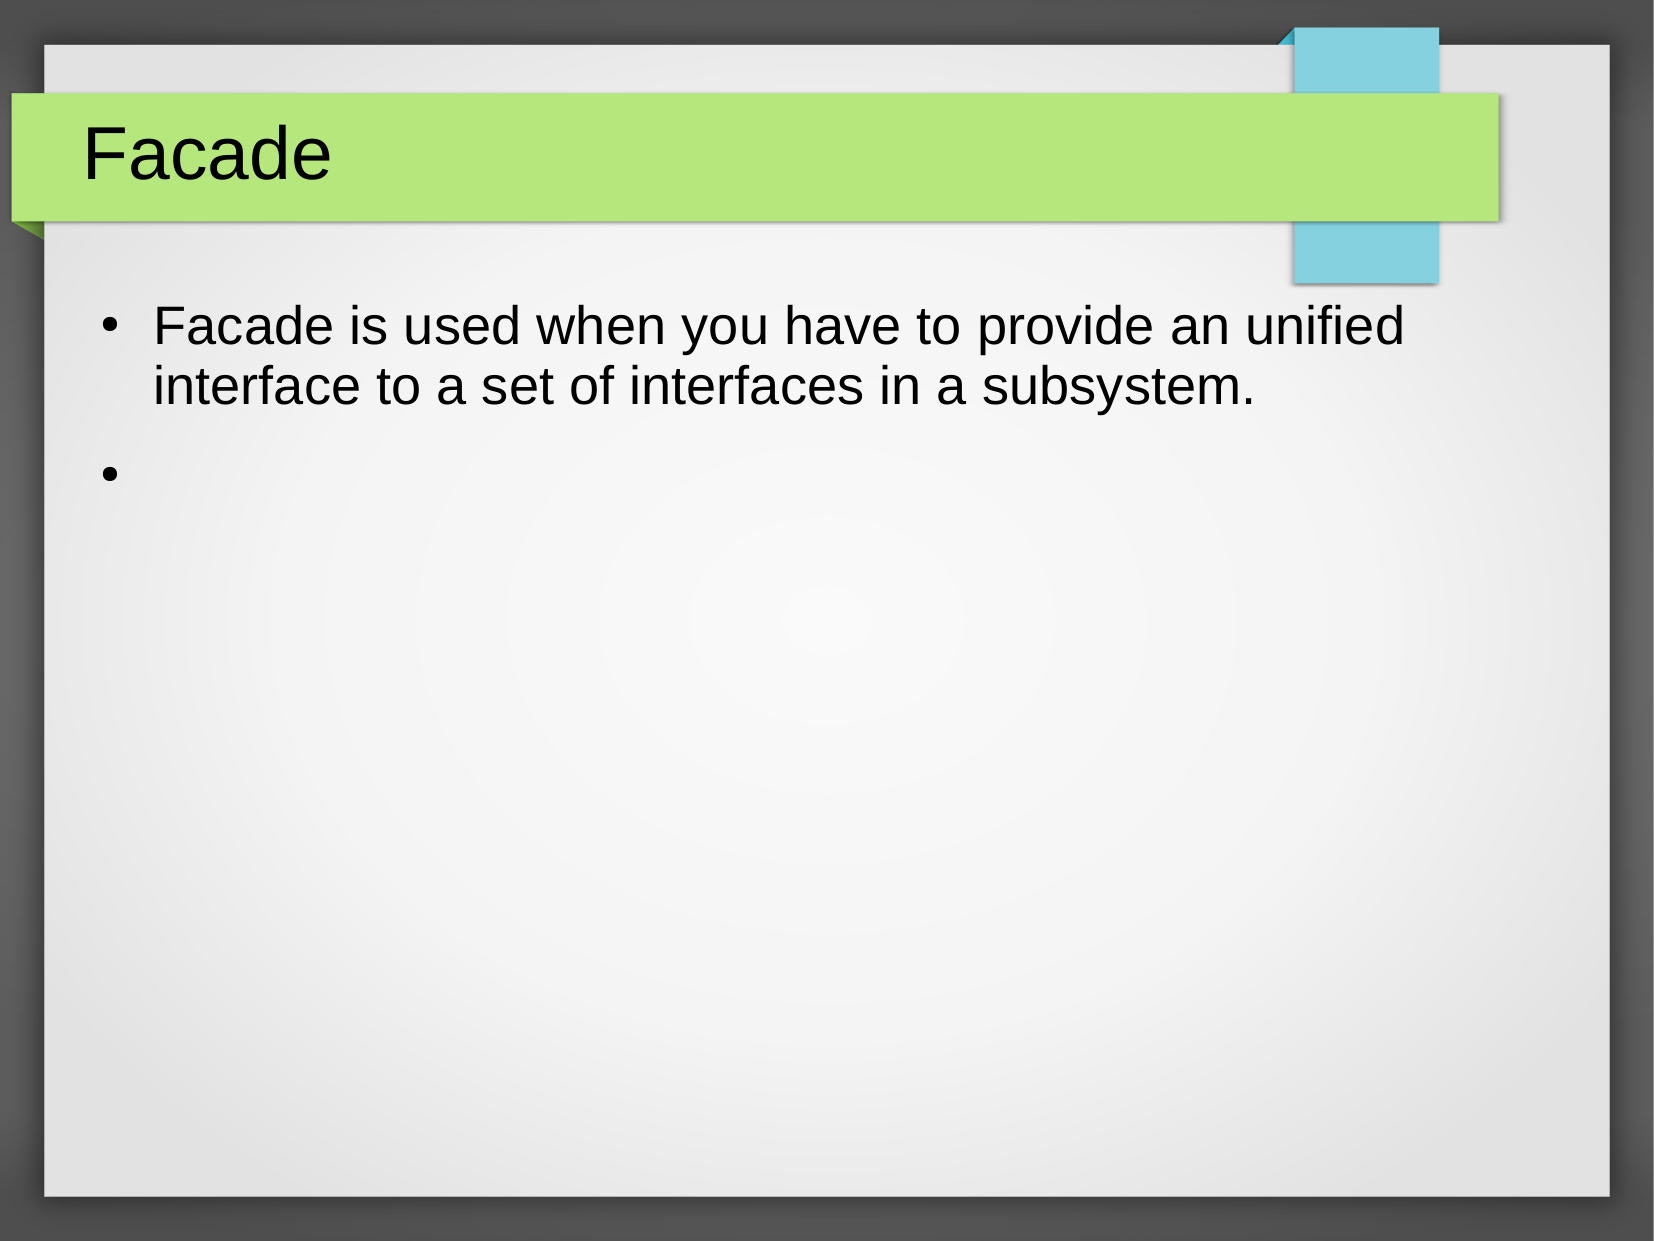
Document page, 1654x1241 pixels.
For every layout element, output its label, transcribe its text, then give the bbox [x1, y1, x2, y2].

list Facade is used when you have to provide an unified interface to a set of interfaces in a subsystem. [82, 295, 1571, 1015]
picture [0, 0, 1654, 1241]
title Facade [82, 94, 1264, 213]
